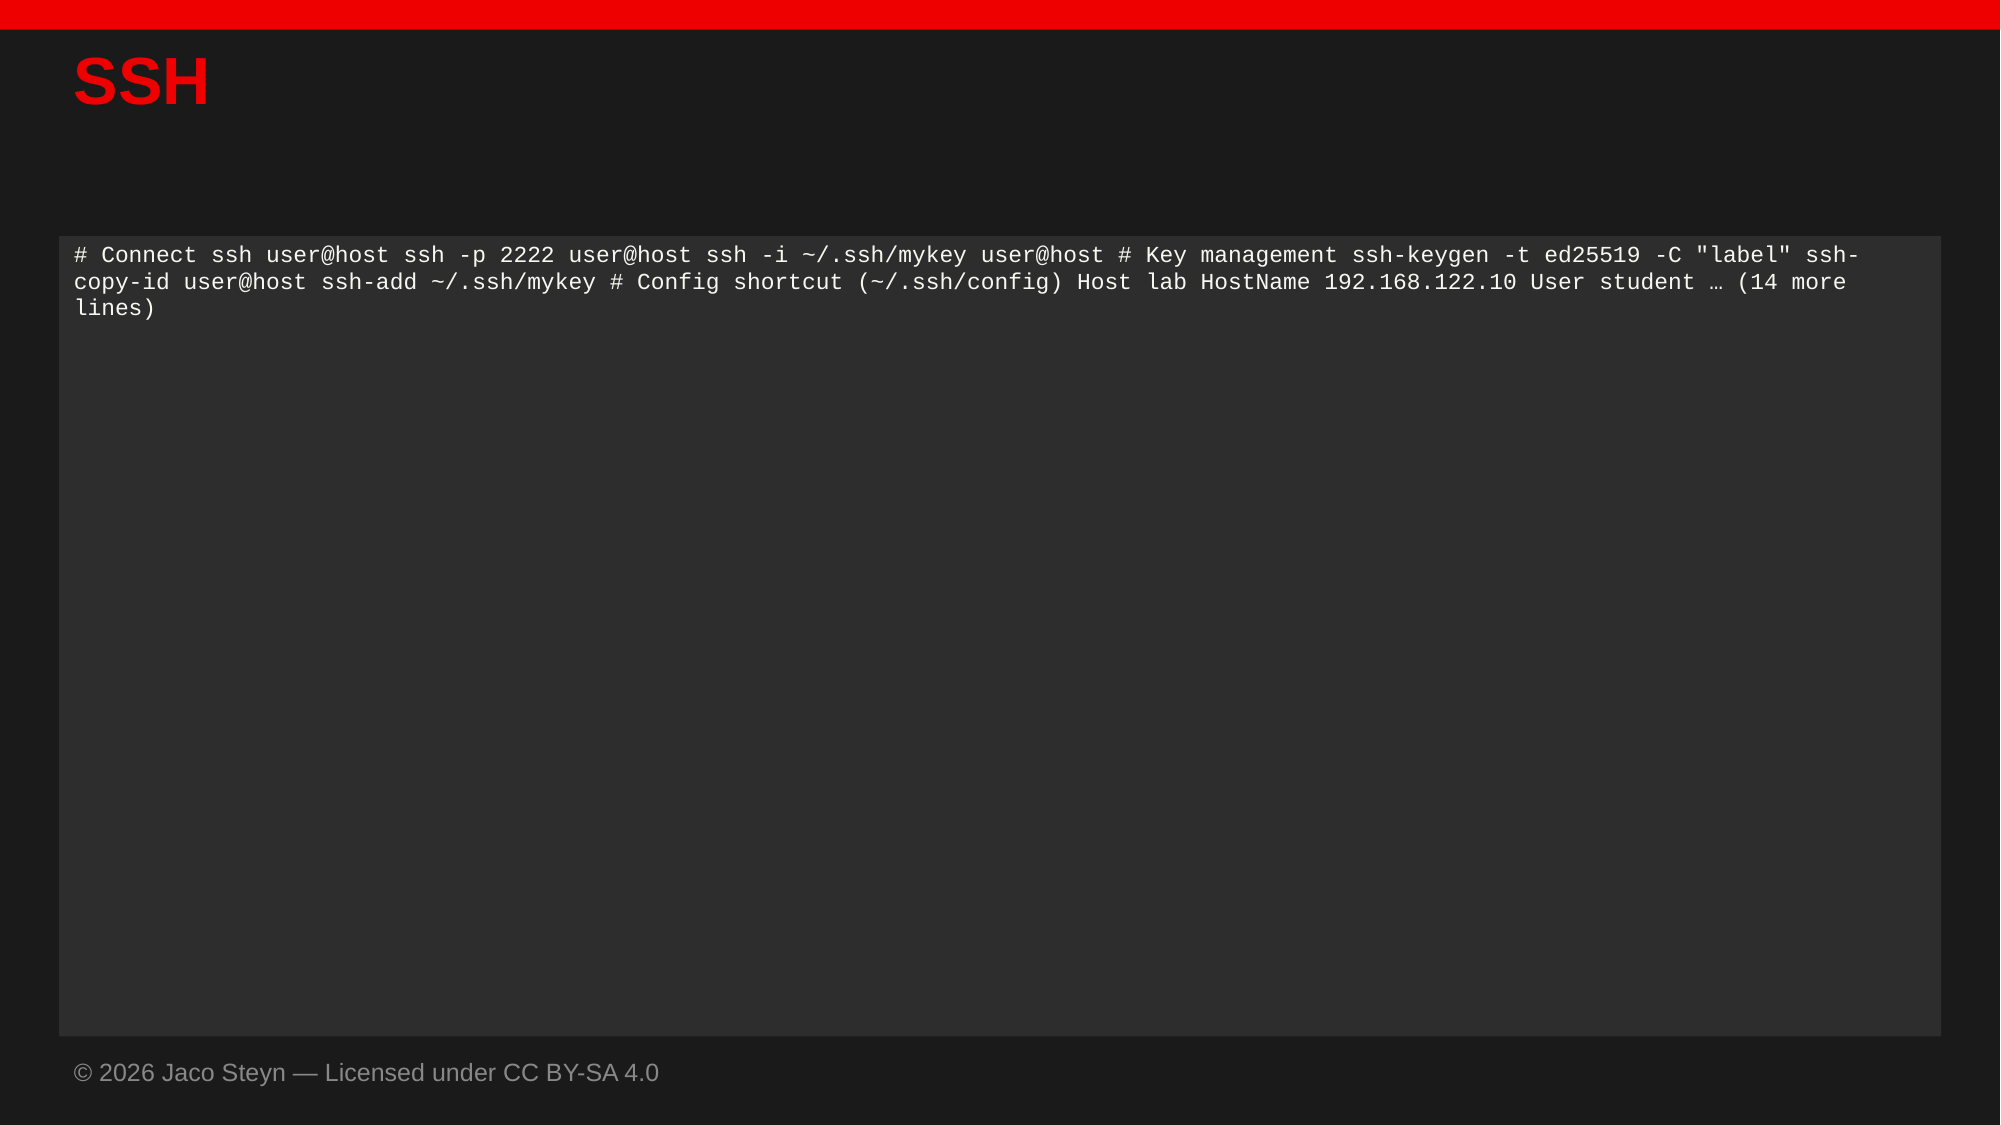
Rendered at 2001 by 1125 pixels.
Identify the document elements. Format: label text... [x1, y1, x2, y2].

text_box © 2026 Jaco Steyn — Licensed under CC BY-SA 4.0 [59, 1051, 1942, 1093]
text_box [0, 0, 2001, 30]
text_box # Connect ssh user@host ssh -p 2222 user@host ssh -i ~/.ssh/mykey user@host # Key management ssh-keygen -t ed25519 -C "label" ssh-copy-id user@host ssh-add ~/.ssh/mykey # Config shortcut (~/.ssh/config) Host lab HostName 192.168.122.10 User student … (14 more lines) [59, 236, 1942, 1037]
text_box SSH [59, 36, 1942, 208]
